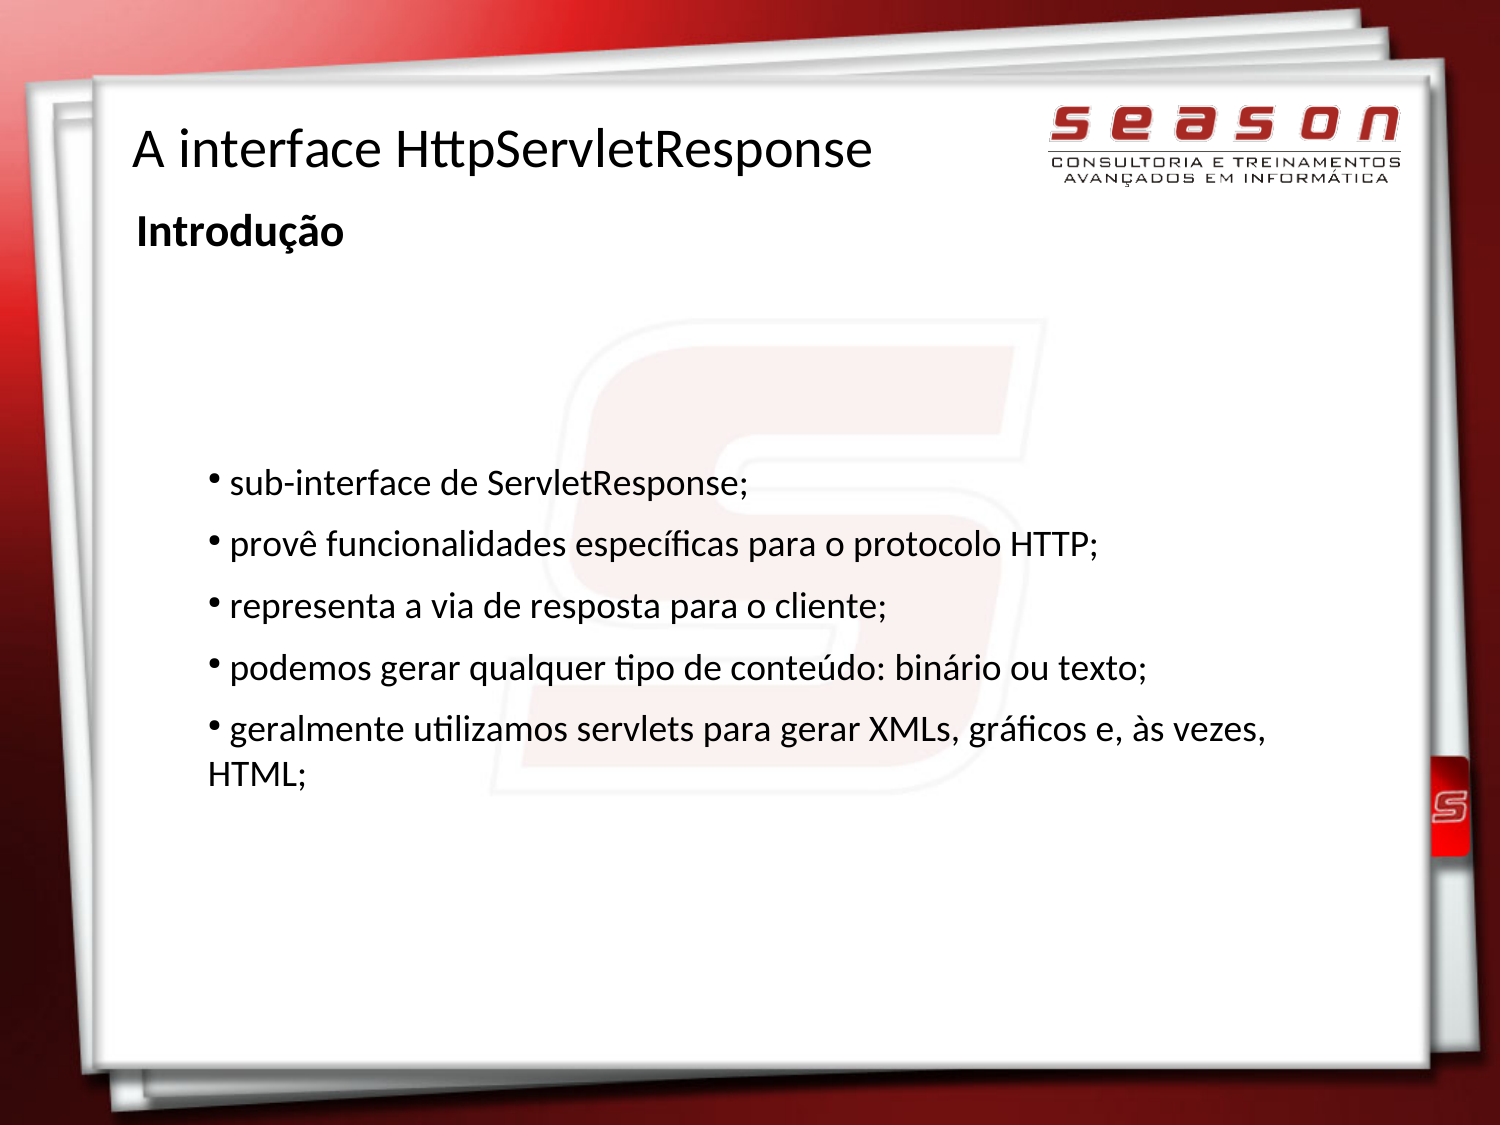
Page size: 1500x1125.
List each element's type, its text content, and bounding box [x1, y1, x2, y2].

picture [0, 0, 1500, 1125]
text_box sub-interface de ServletResponse; provê funcionalidades específicas para o protocolo HTTP; representa a via de resposta para o cliente; podemos gerar qualquer tipo de conteúdo: binário ou texto; geralmente utilizamos servlets para gerar XMLs, gráficos e, às vezes, HTML; [207, 357, 1328, 894]
title A interface HttpServletResponse [118, 33, 1394, 257]
text_box Introdução [119, 200, 1240, 256]
